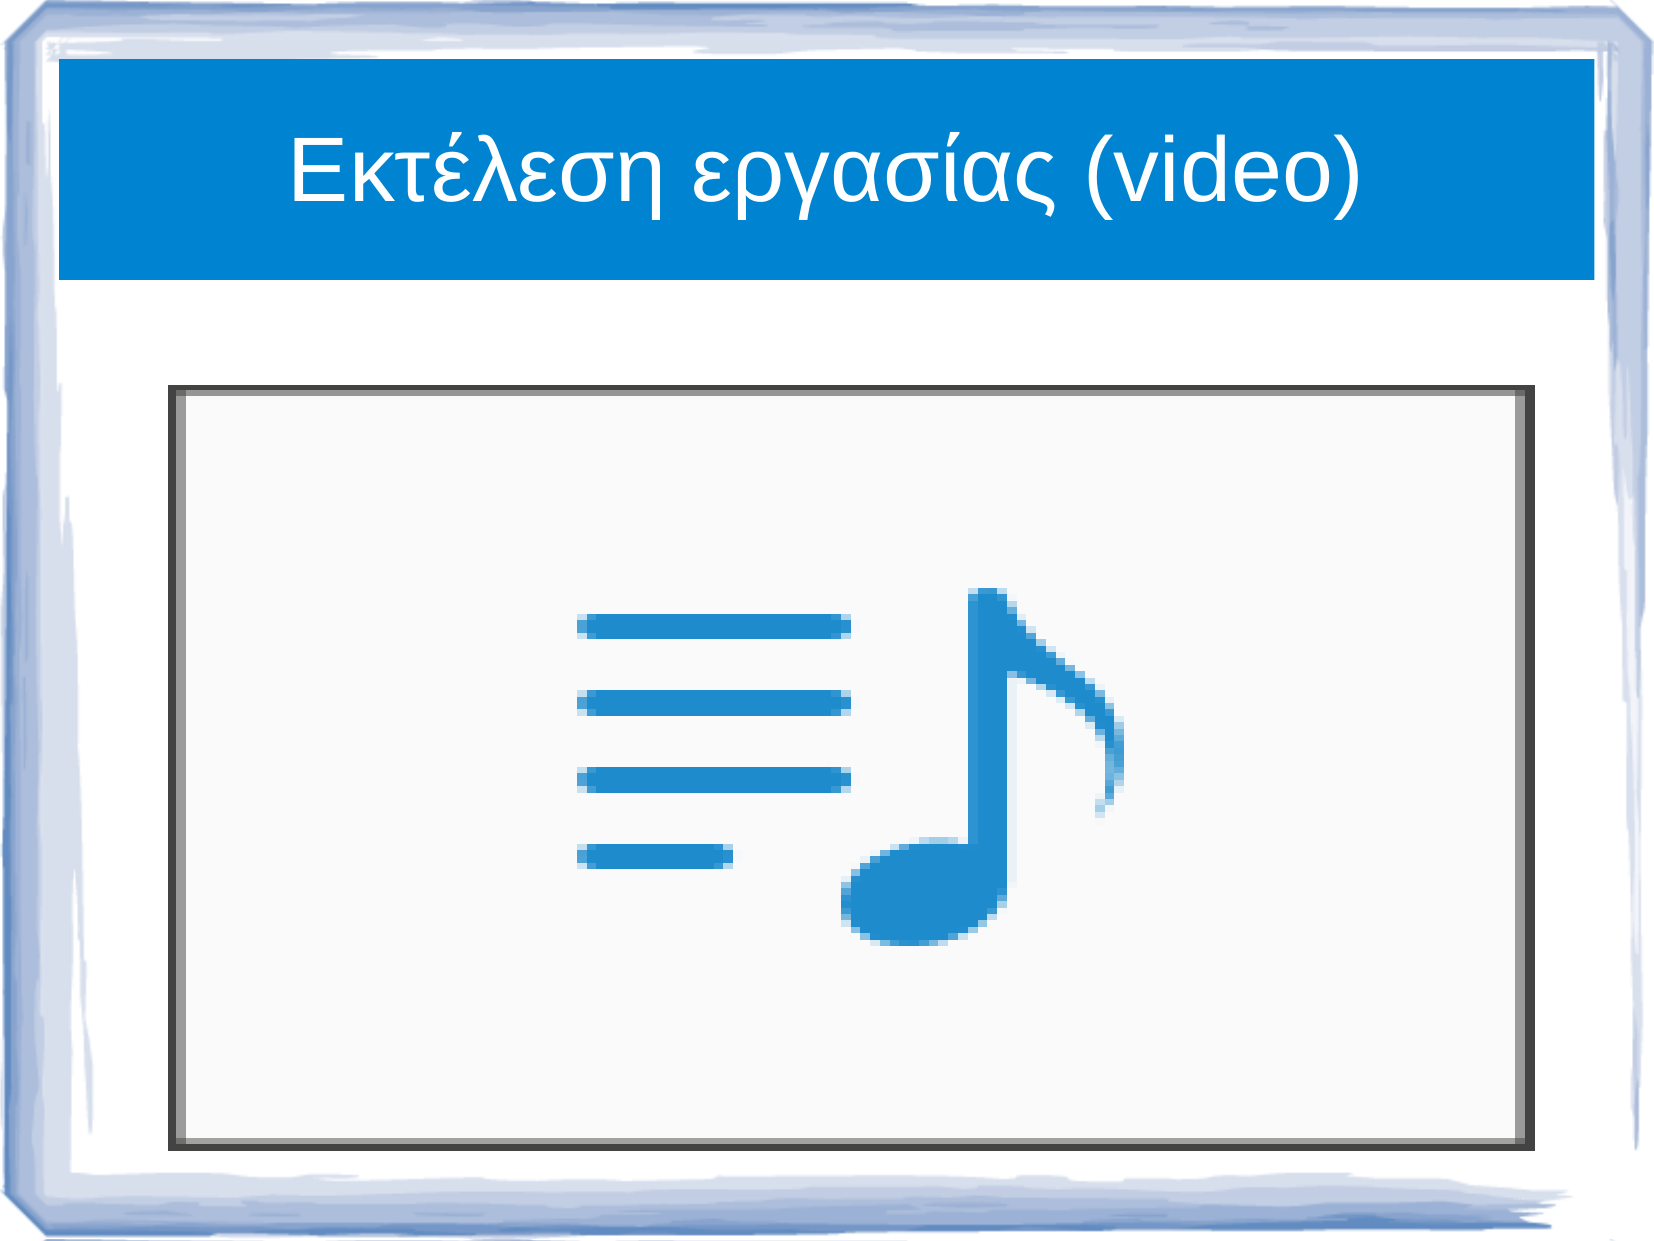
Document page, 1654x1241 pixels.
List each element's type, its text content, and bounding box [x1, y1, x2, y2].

text_box [166, 383, 1536, 1152]
picture [0, 0, 1654, 1241]
title Εκτέλεση εργασίας (video) [59, 59, 1595, 280]
